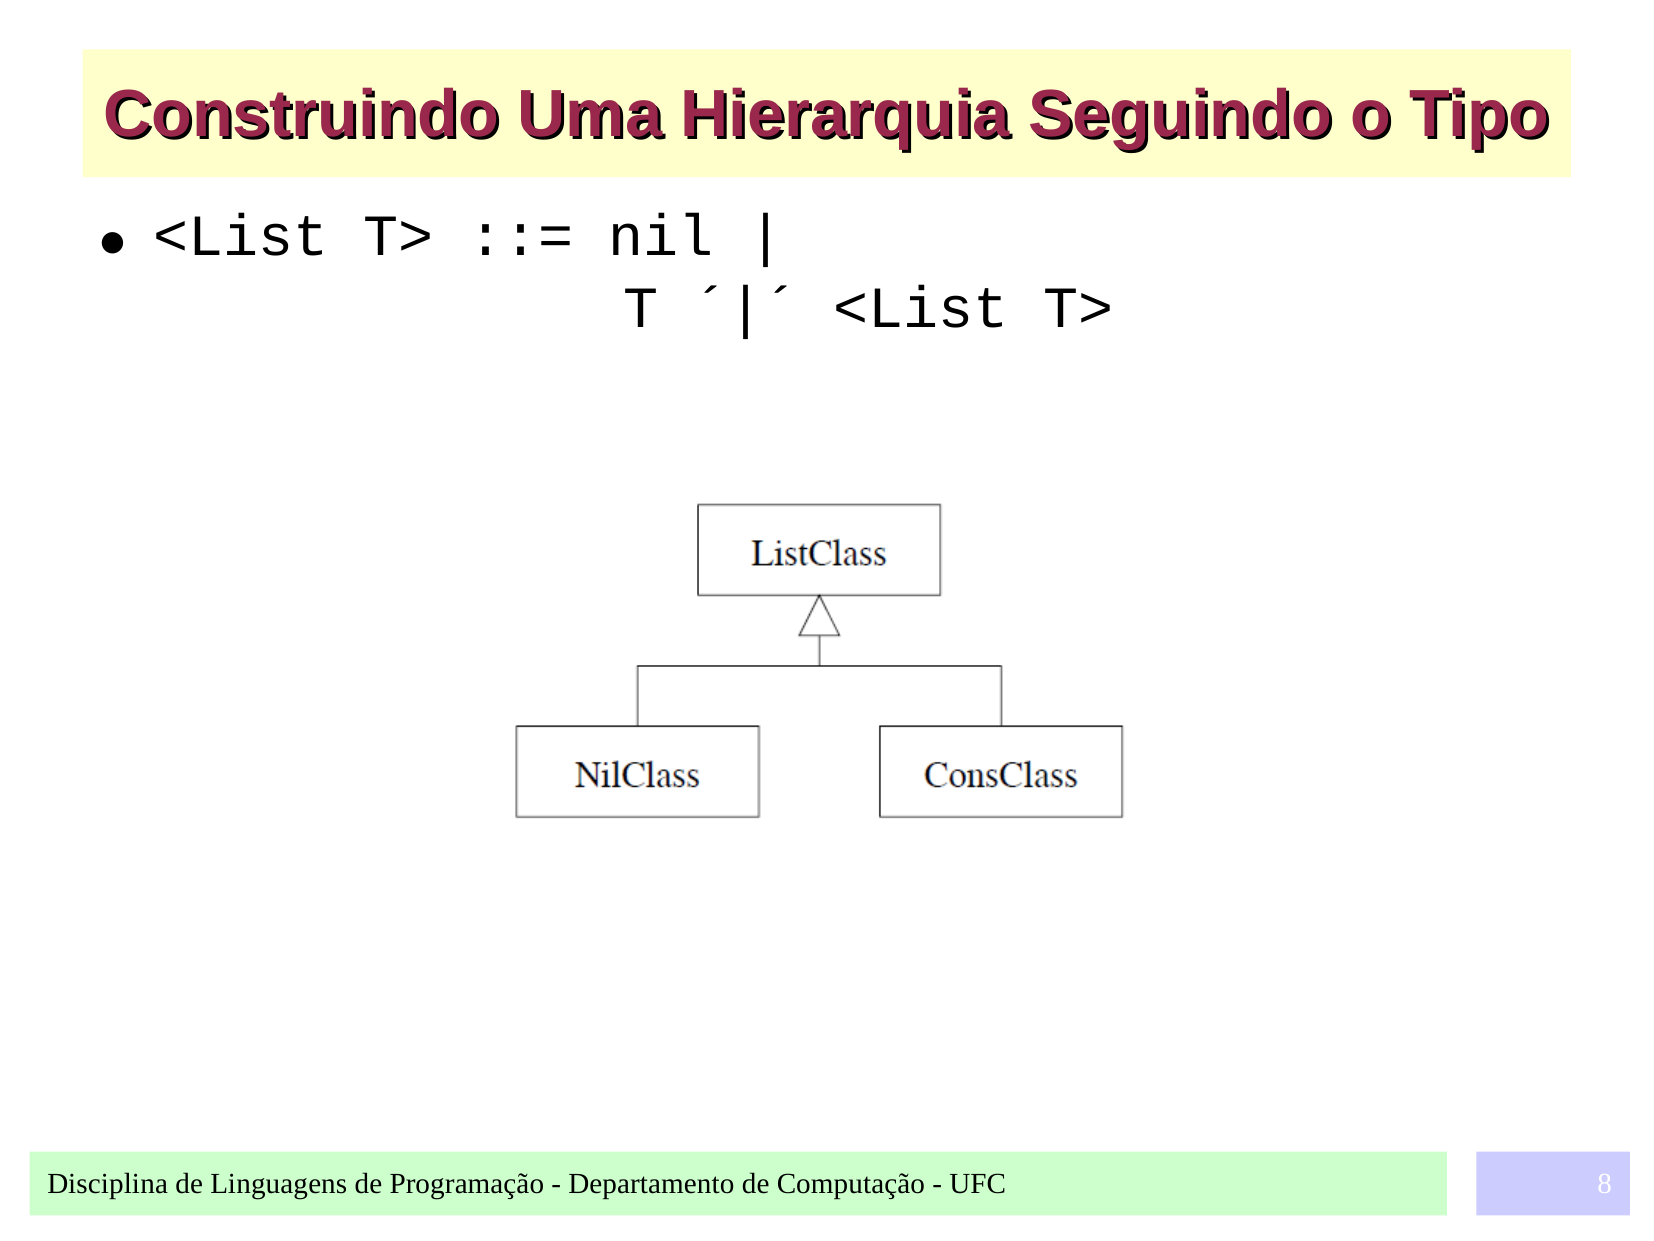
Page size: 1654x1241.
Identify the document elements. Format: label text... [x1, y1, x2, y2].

title Construindo Uma Hierarquia Seguindo o Tipo [82, 49, 1571, 178]
list <List T> ::= nil | T ´|´ <List T> [82, 206, 1571, 1137]
